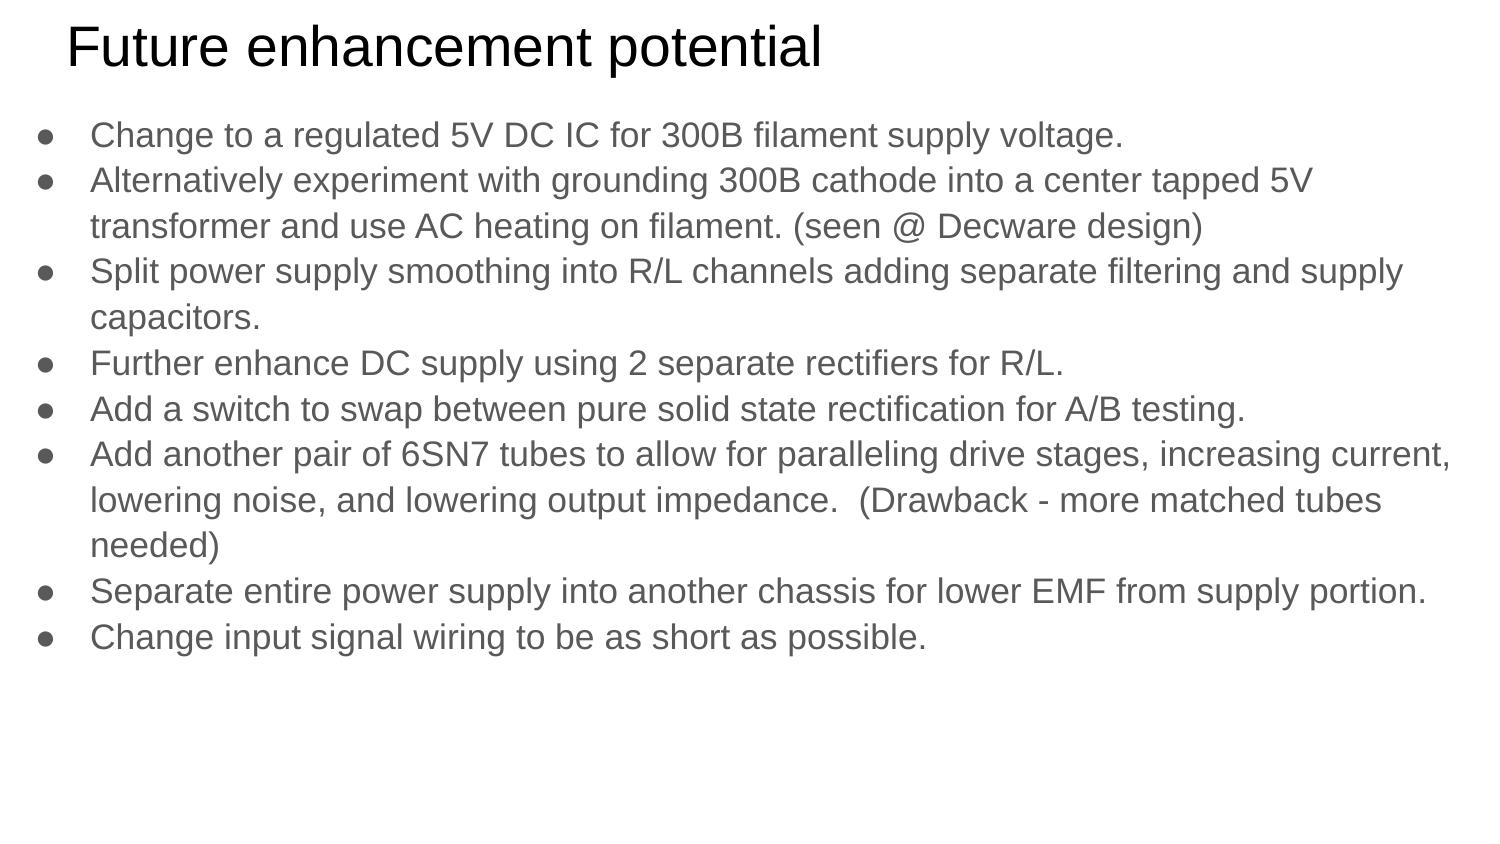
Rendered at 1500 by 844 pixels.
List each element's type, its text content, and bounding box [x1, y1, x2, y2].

title Future enhancement potential [51, 0, 1449, 93]
list Change to a regulated 5V DC IC for 300B filament supply voltage. Alternatively experiment with grounding 300B cathode into a center tapped 5V transformer and use AC heating on filament. (seen @ Decware design) Split power supply smoothing into R/L channels adding separate filtering and supply capacitors. Further enhance DC supply using 2 separate rectifiers for R/L. Add a switch to swap between pure solid state rectification for A/B testing. Add another pair of 6SN7 tubes to allow for paralleling drive stages, increasing current, lowering noise, and lowering output impedance. (Drawback - more matched tubes needed) Separate entire power supply into another chassis for lower EMF from supply portion. Change input signal wiring to be as short as possible. [0, 93, 1500, 844]
